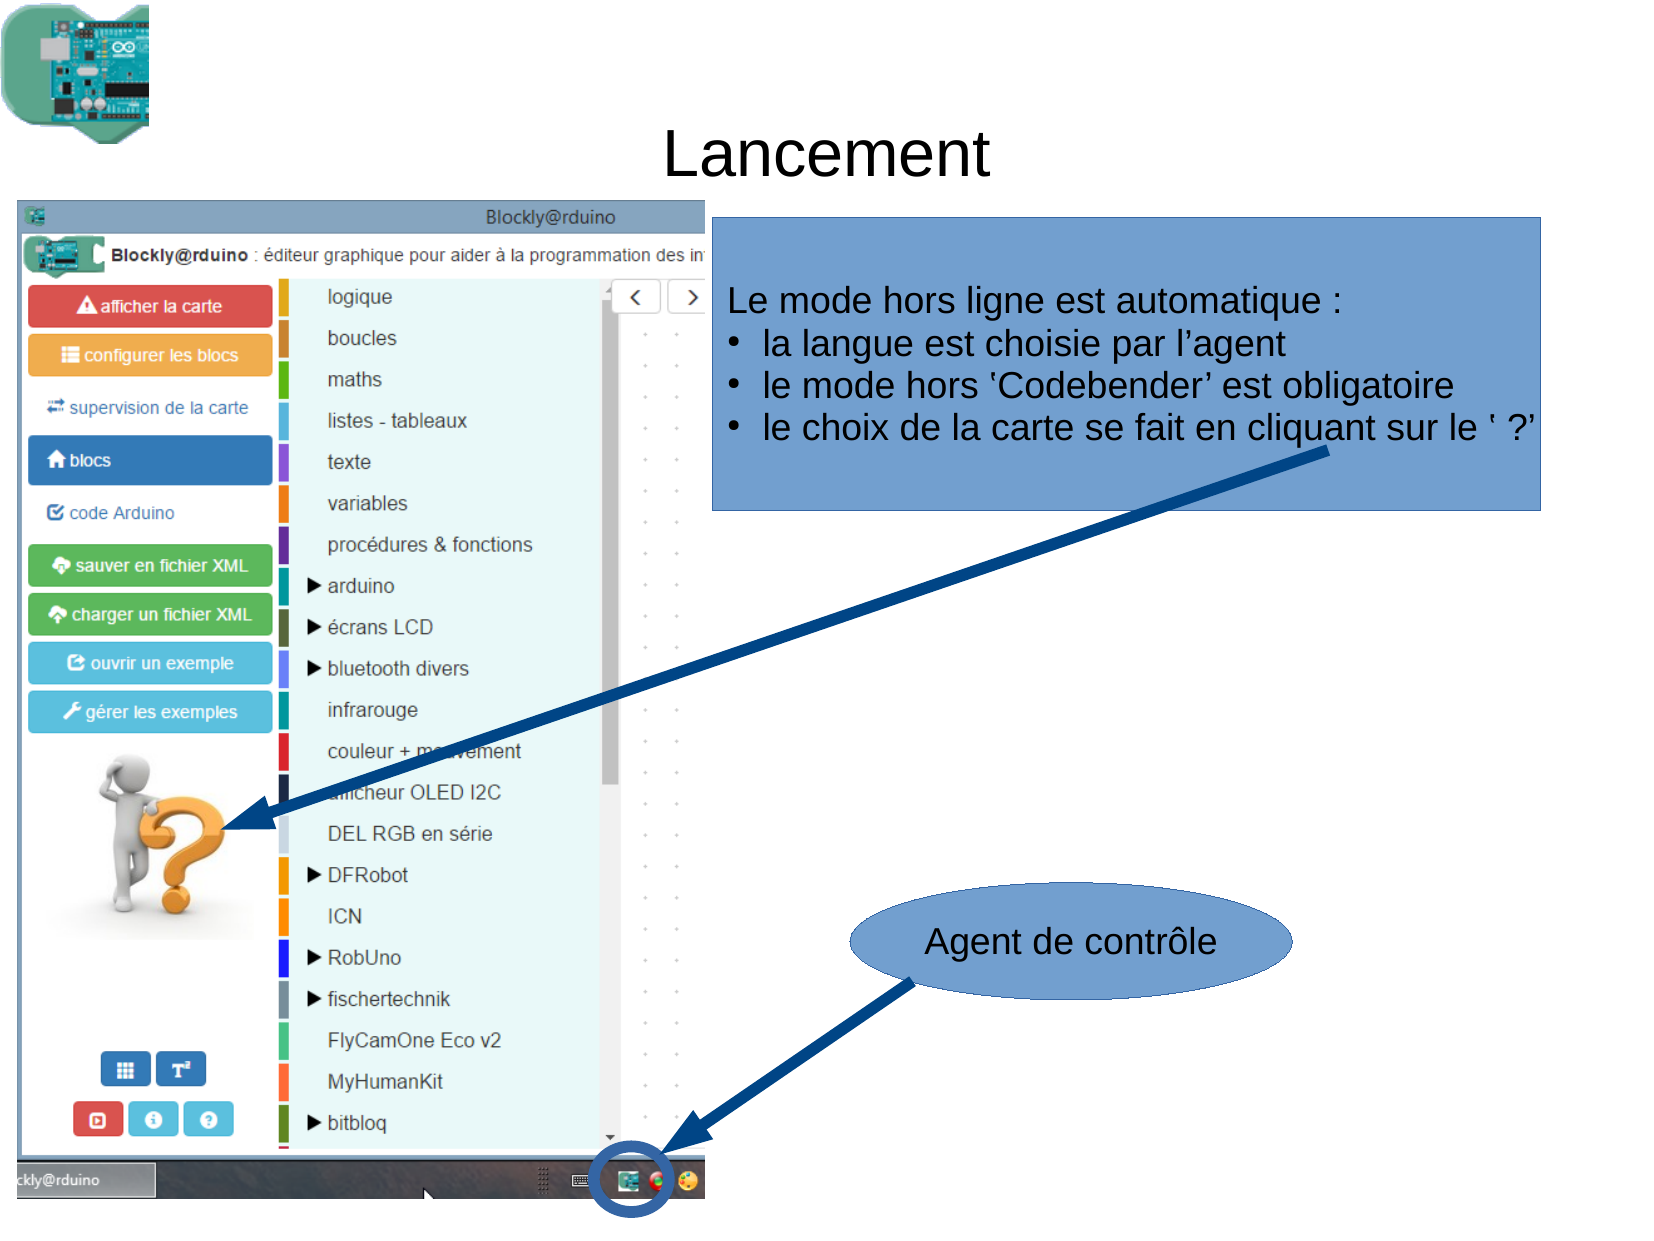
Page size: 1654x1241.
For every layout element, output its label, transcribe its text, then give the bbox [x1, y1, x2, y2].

picture [0, 0, 149, 144]
picture [666, 1142, 705, 1199]
picture [600, 1153, 662, 1199]
picture [17, 200, 705, 1199]
text_box Le mode hors ligne est automatique : la langue est choisie par l’agent le mode hors ‛Codebender’ est obligatoire le choix de la carte se fait en cliquant sur le ‛ ?’ [712, 217, 1541, 511]
title Lancement [82, 49, 1571, 257]
text_box Agent de contrôle [849, 882, 1293, 1000]
